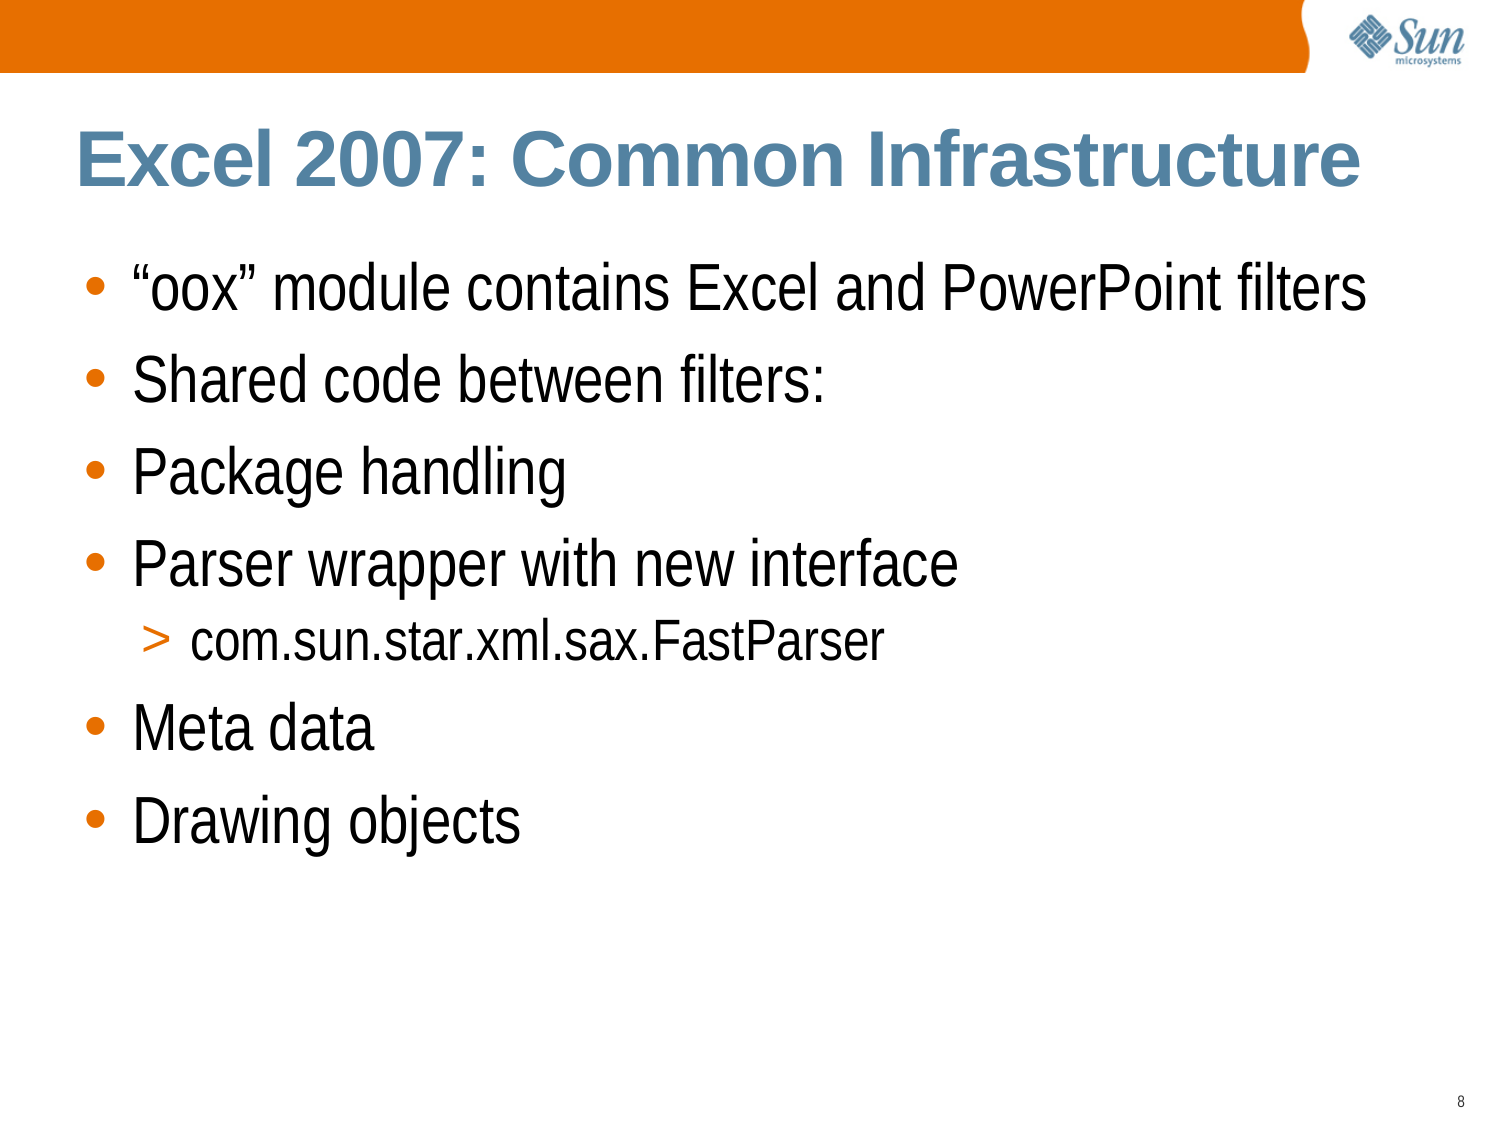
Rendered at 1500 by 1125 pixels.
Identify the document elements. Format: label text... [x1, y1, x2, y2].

list “oox” module contains Excel and PowerPoint filters Shared code between filters: Package handling Parser wrapper with new interface com.sun.star.xml.sax.FastParser Meta data Drawing objects [64, 258, 1401, 1062]
picture [0, 0, 1500, 73]
title Excel 2007: Common Infrastructure [75, 123, 1437, 227]
